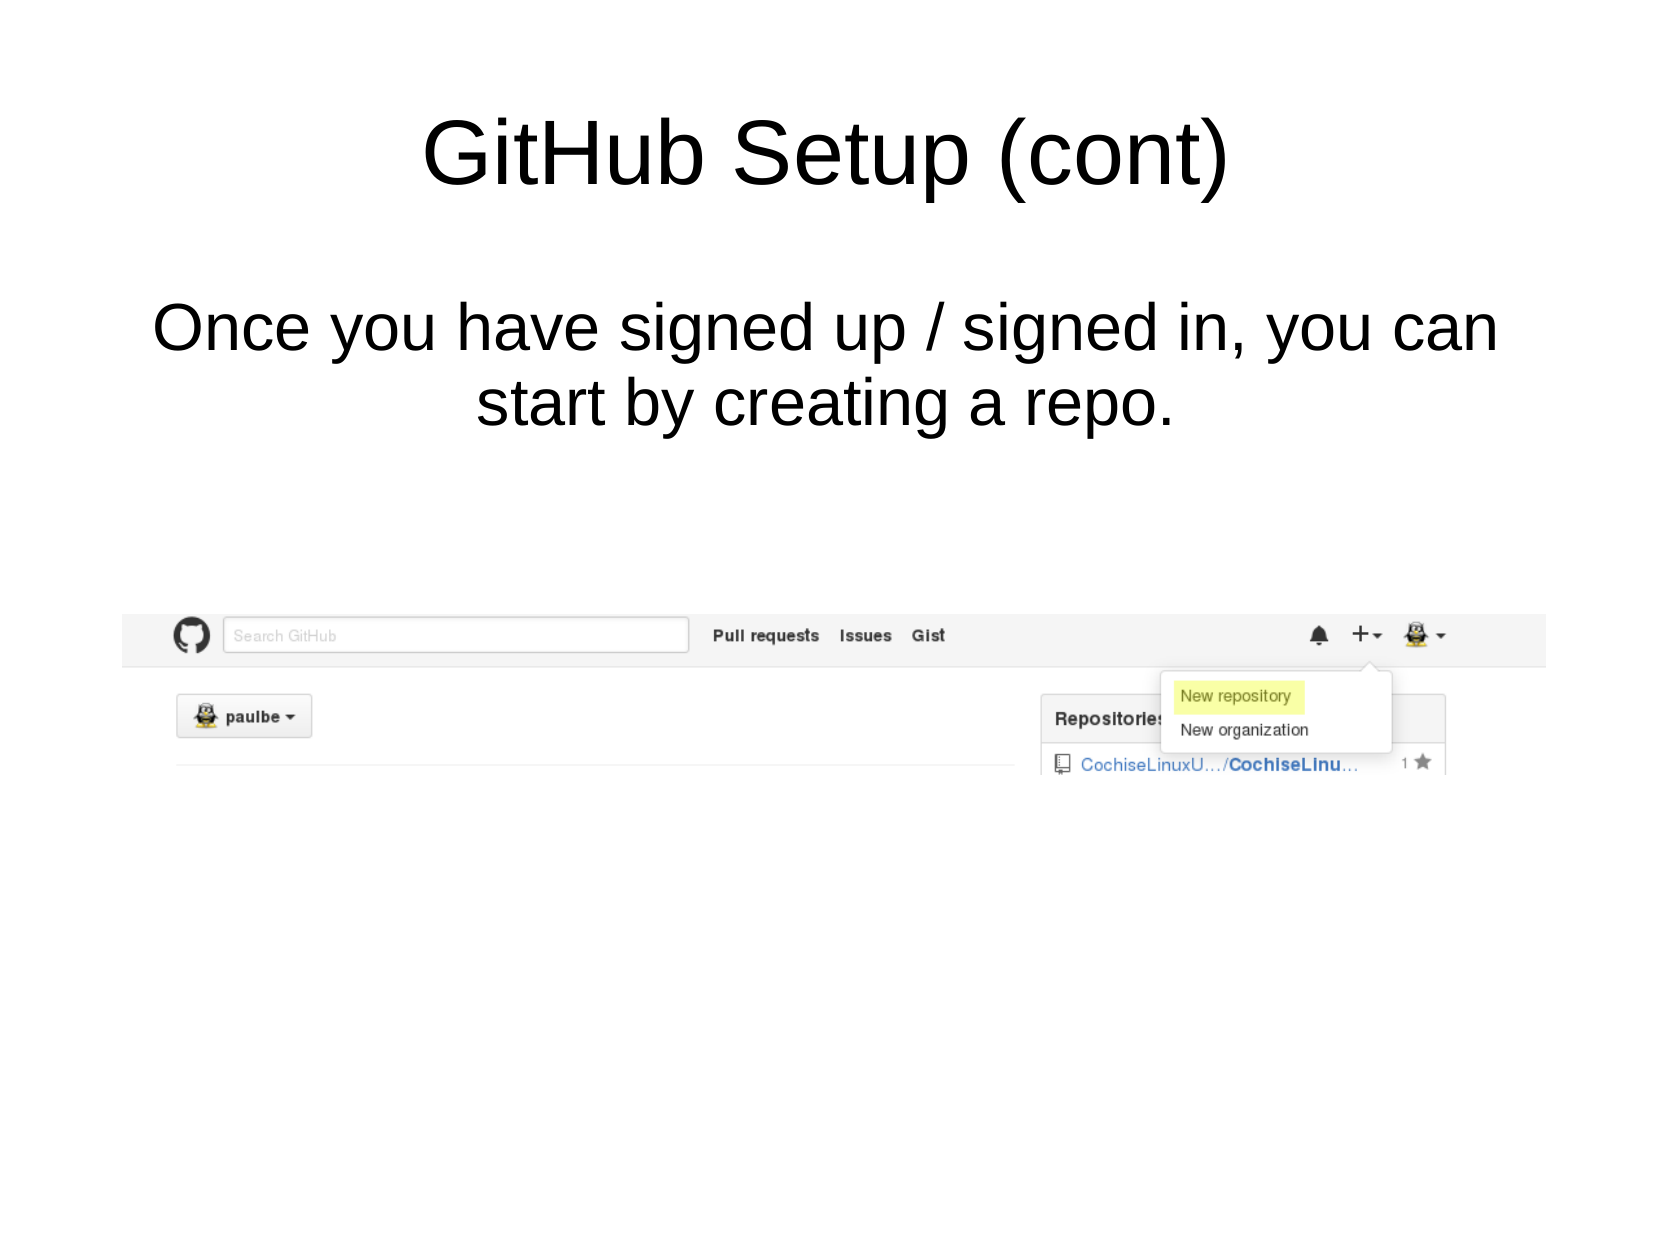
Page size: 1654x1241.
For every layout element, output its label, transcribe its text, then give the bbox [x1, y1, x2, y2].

title GitHub Setup (cont) [82, 49, 1571, 257]
subtitle Once you have signed up / signed in, you can start by creating a repo. [82, 290, 1571, 1010]
picture [122, 614, 1546, 775]
